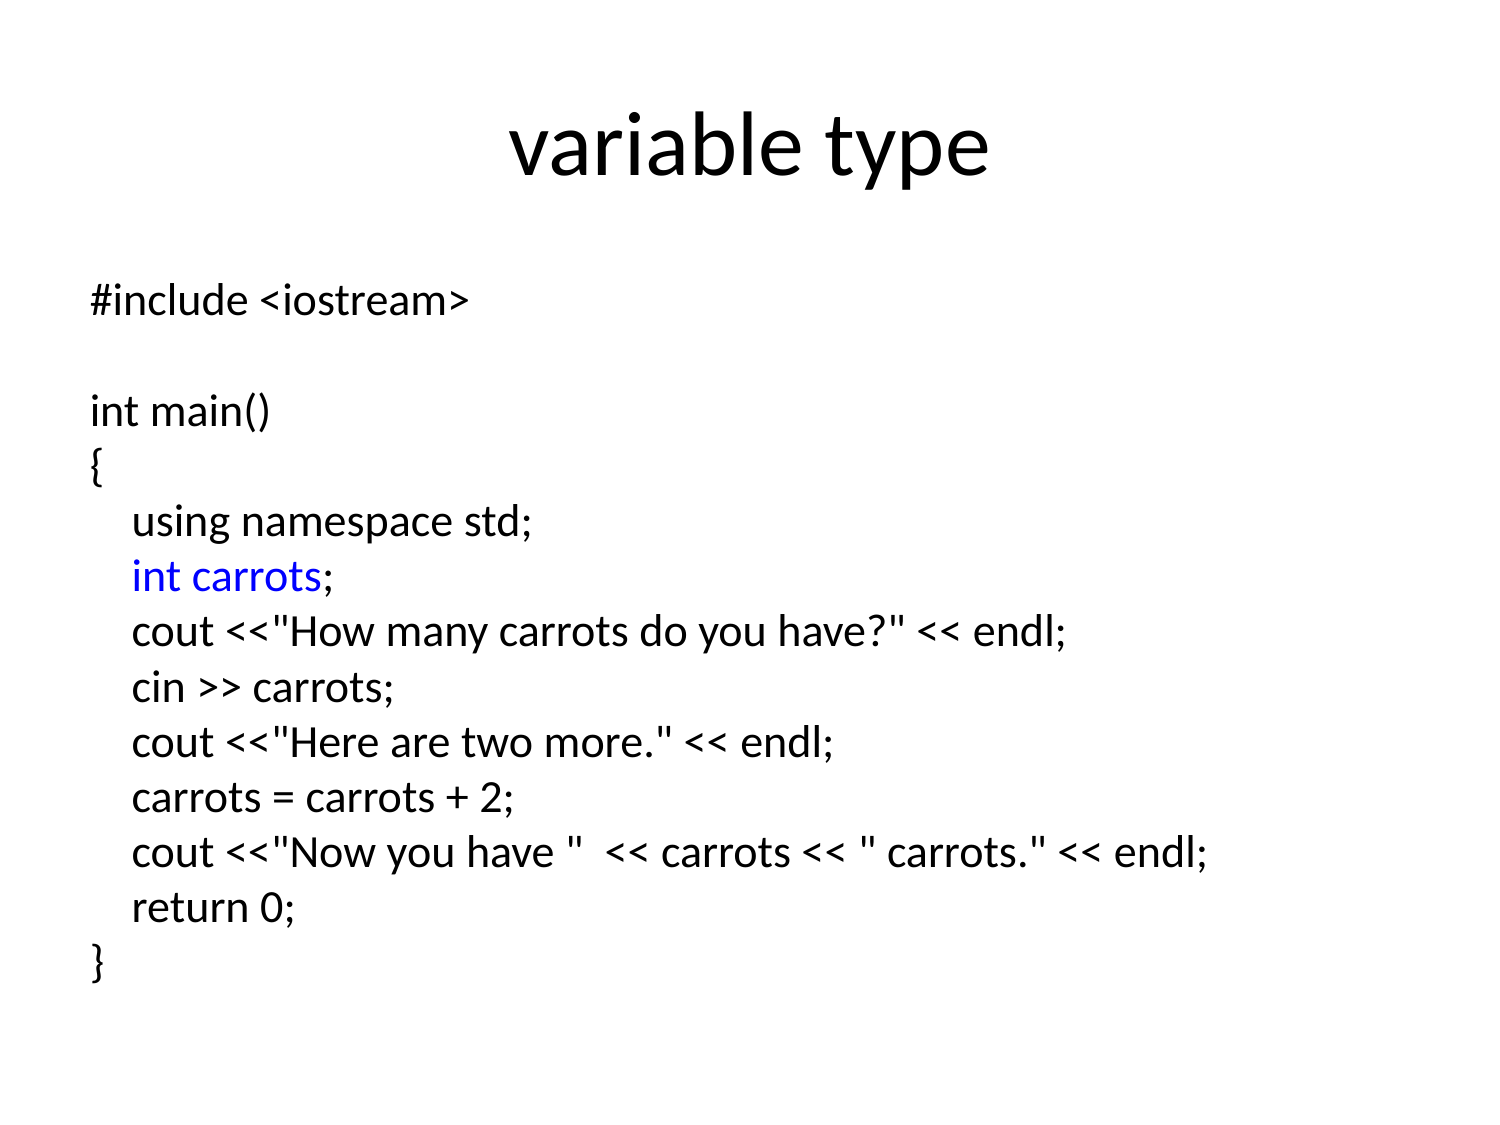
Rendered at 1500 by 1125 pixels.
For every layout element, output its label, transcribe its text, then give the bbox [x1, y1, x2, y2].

title variable type [75, 45, 1425, 233]
list #include <iostream> int main() { using namespace std; int carrots; cout <<"How many carrots do you have?" << endl; cin >> carrots; cout <<"Here are two more." << endl; carrots = carrots + 2; cout <<"Now you have " << carrots << " carrots." << endl; return 0; } [75, 262, 1425, 1005]
